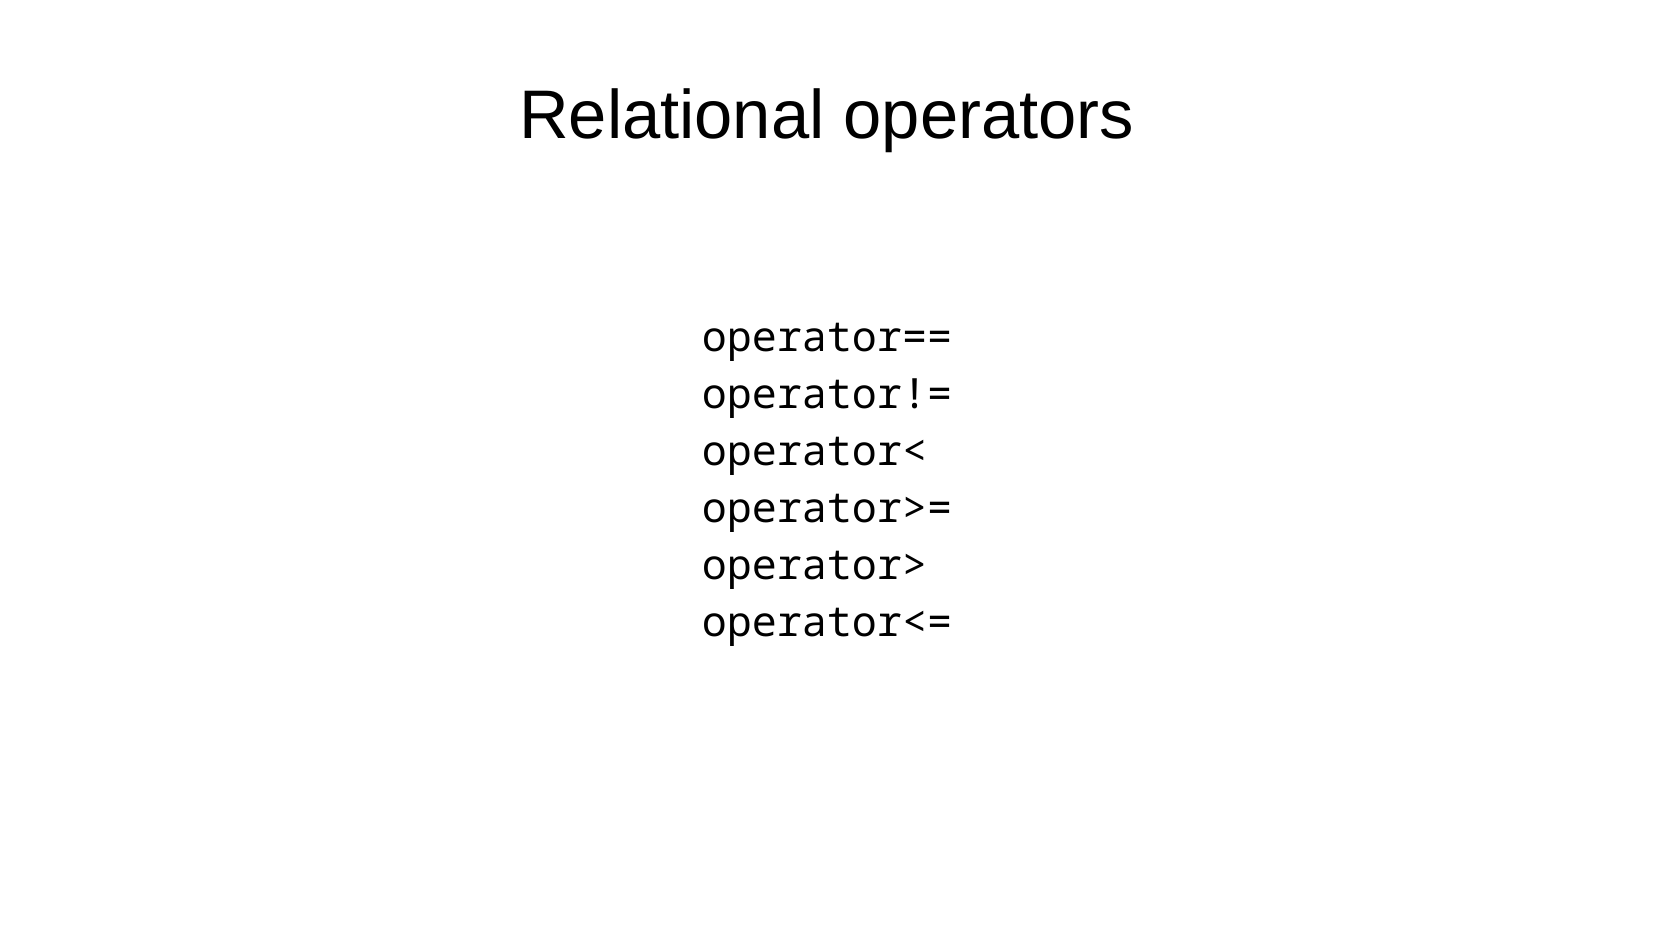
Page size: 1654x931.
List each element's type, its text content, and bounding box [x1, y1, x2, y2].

title Relational operators [82, 37, 1571, 193]
subtitle operator== operator!= operator< operator>= operator> operator<= [82, 253, 1571, 931]
